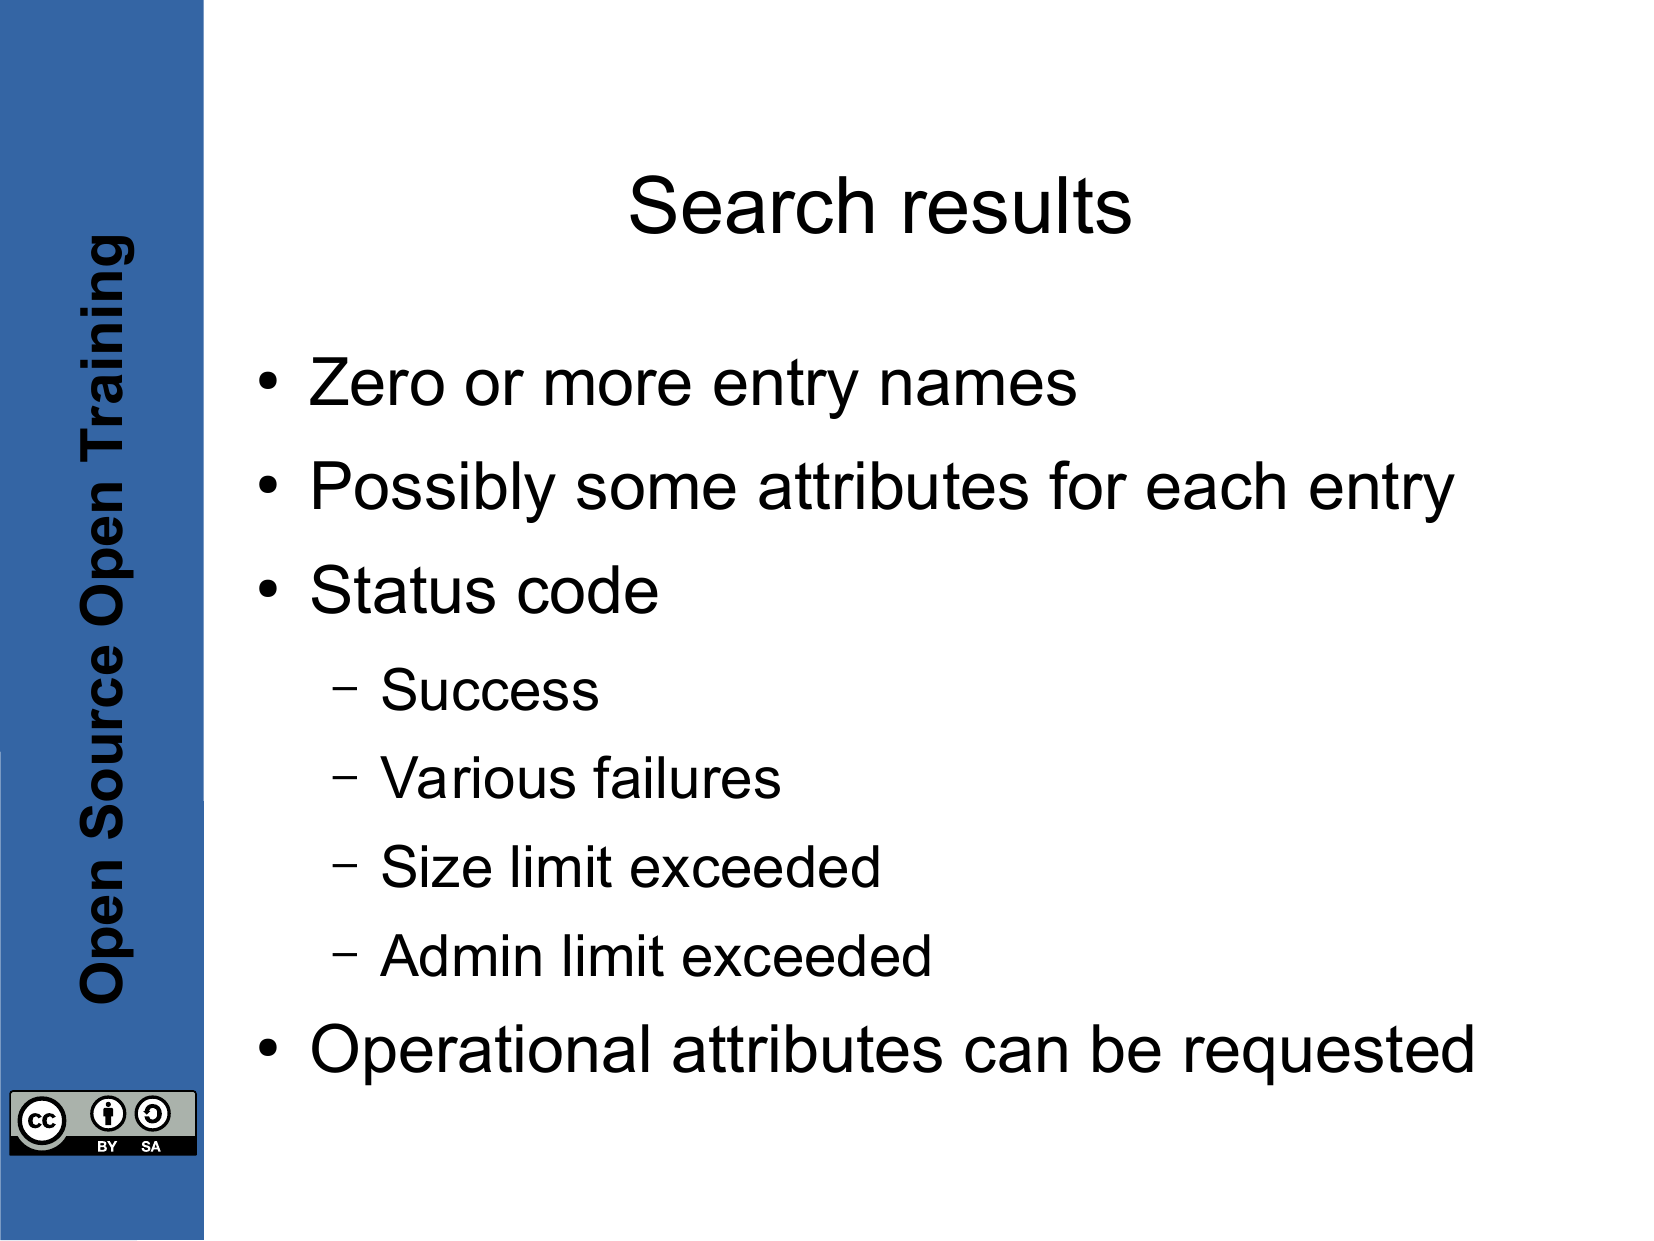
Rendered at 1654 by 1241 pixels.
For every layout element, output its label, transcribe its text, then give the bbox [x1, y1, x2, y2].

title Search results [227, 102, 1534, 310]
list Zero or more entry names Possibly some attributes for each entry Status code Success Various failures Size limit exceeded Admin limit exceeded Operational attributes can be requested [238, 344, 1534, 1127]
